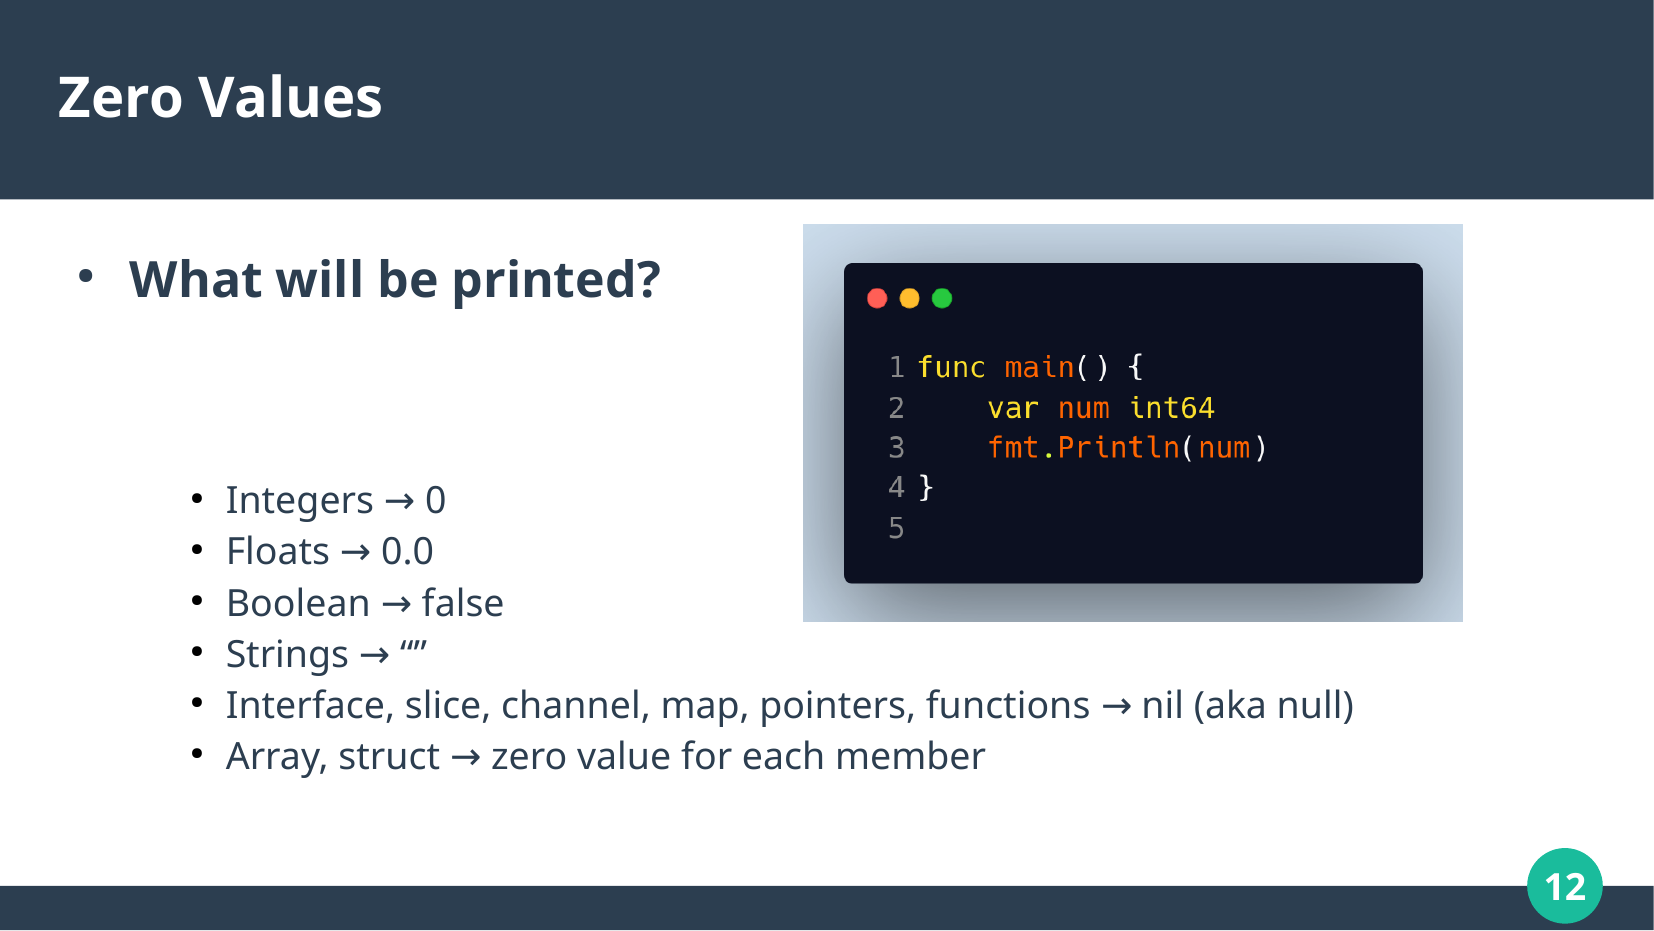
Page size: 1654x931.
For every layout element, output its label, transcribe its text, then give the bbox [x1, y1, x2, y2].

title Zero Values [59, 37, 1595, 155]
list What will be printed? [59, 243, 751, 376]
text_box Integers → 0 Floats → 0.0 Boolean → false Strings → “” Interface, slice, channel, map, pointers, functions → nil (aka null) Array, struct → zero value for each member [175, 466, 1388, 788]
picture [803, 224, 1463, 622]
